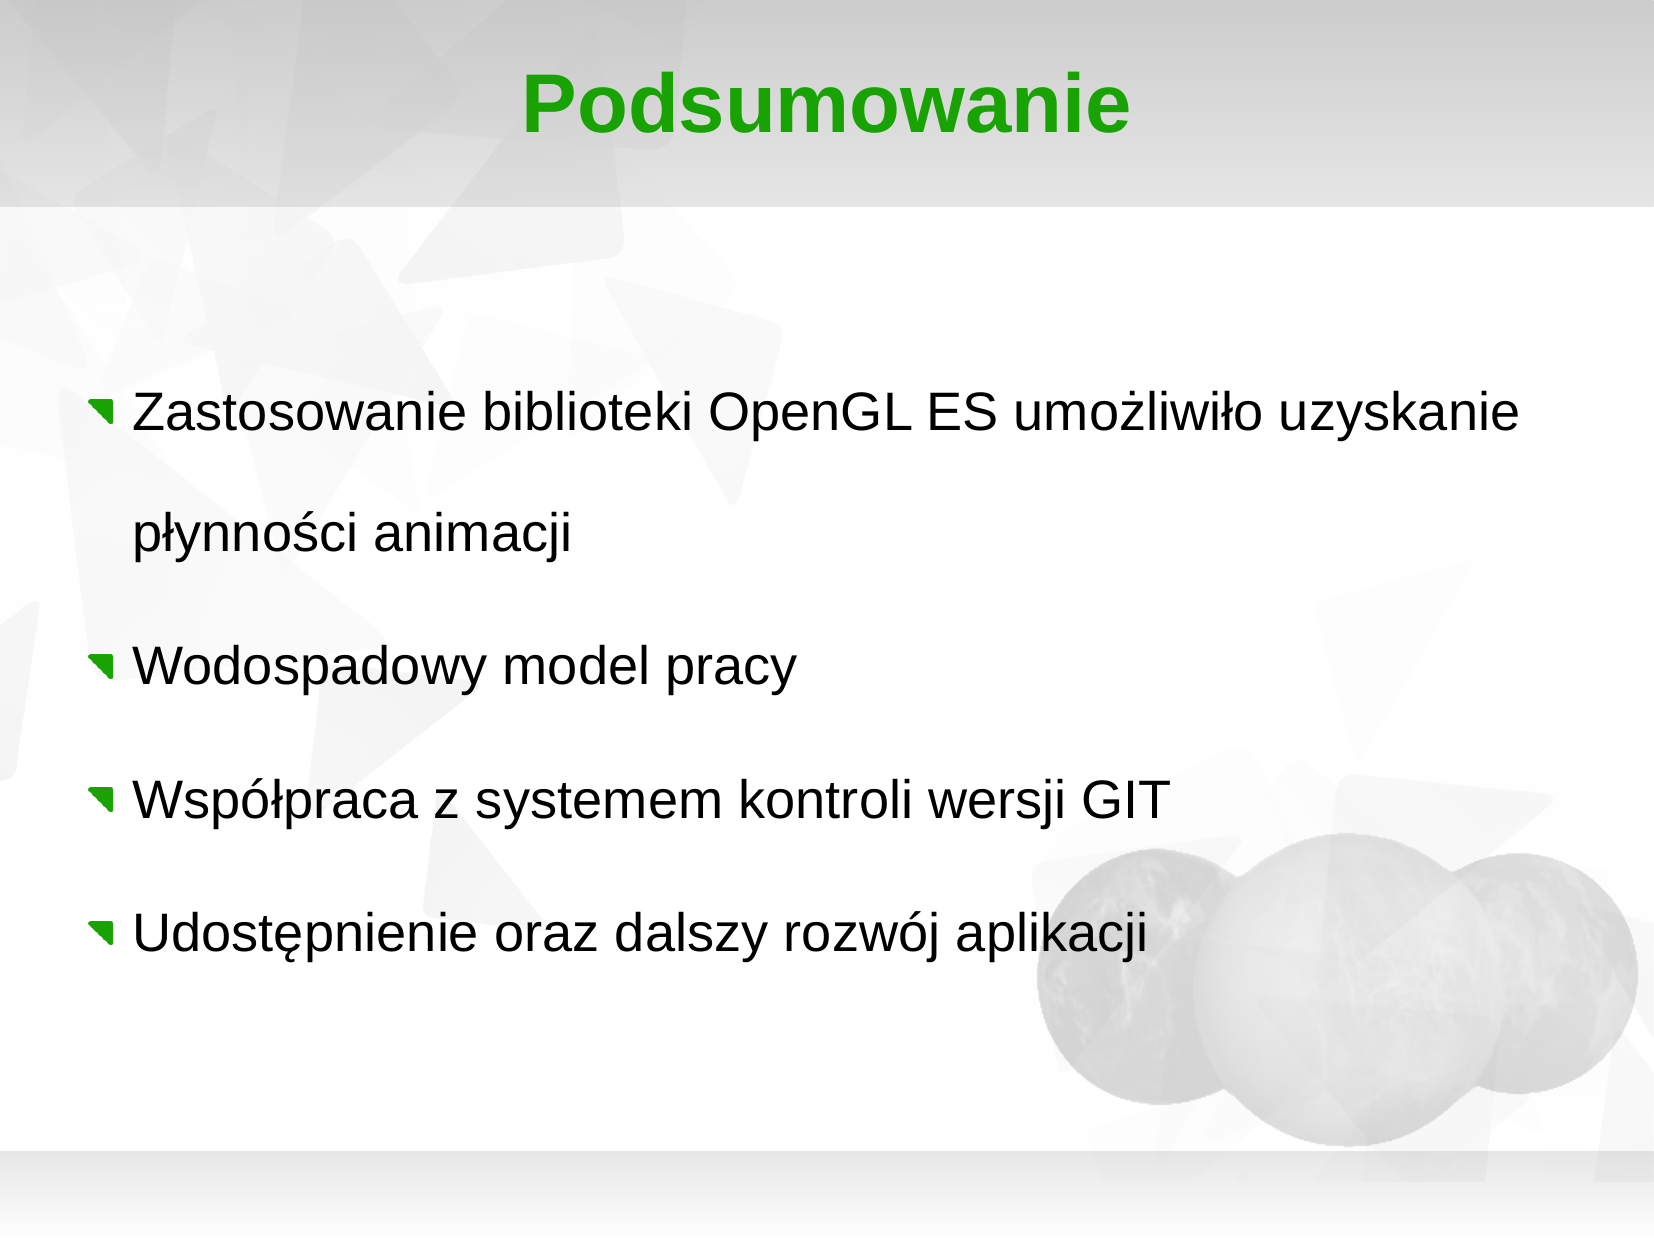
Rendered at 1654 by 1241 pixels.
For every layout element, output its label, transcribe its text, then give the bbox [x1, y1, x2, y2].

picture [0, 0, 783, 931]
picture [915, 560, 1654, 1182]
title Podsumowanie [59, 29, 1595, 178]
list Zastosowanie biblioteki OpenGL ES umożliwiło uzyskanie płynności animacji Wodospadowy model pracy Współpraca z systemem kontroli wersji GIT Udostępnienie oraz dalszy rozwój aplikacji [88, 248, 1625, 968]
